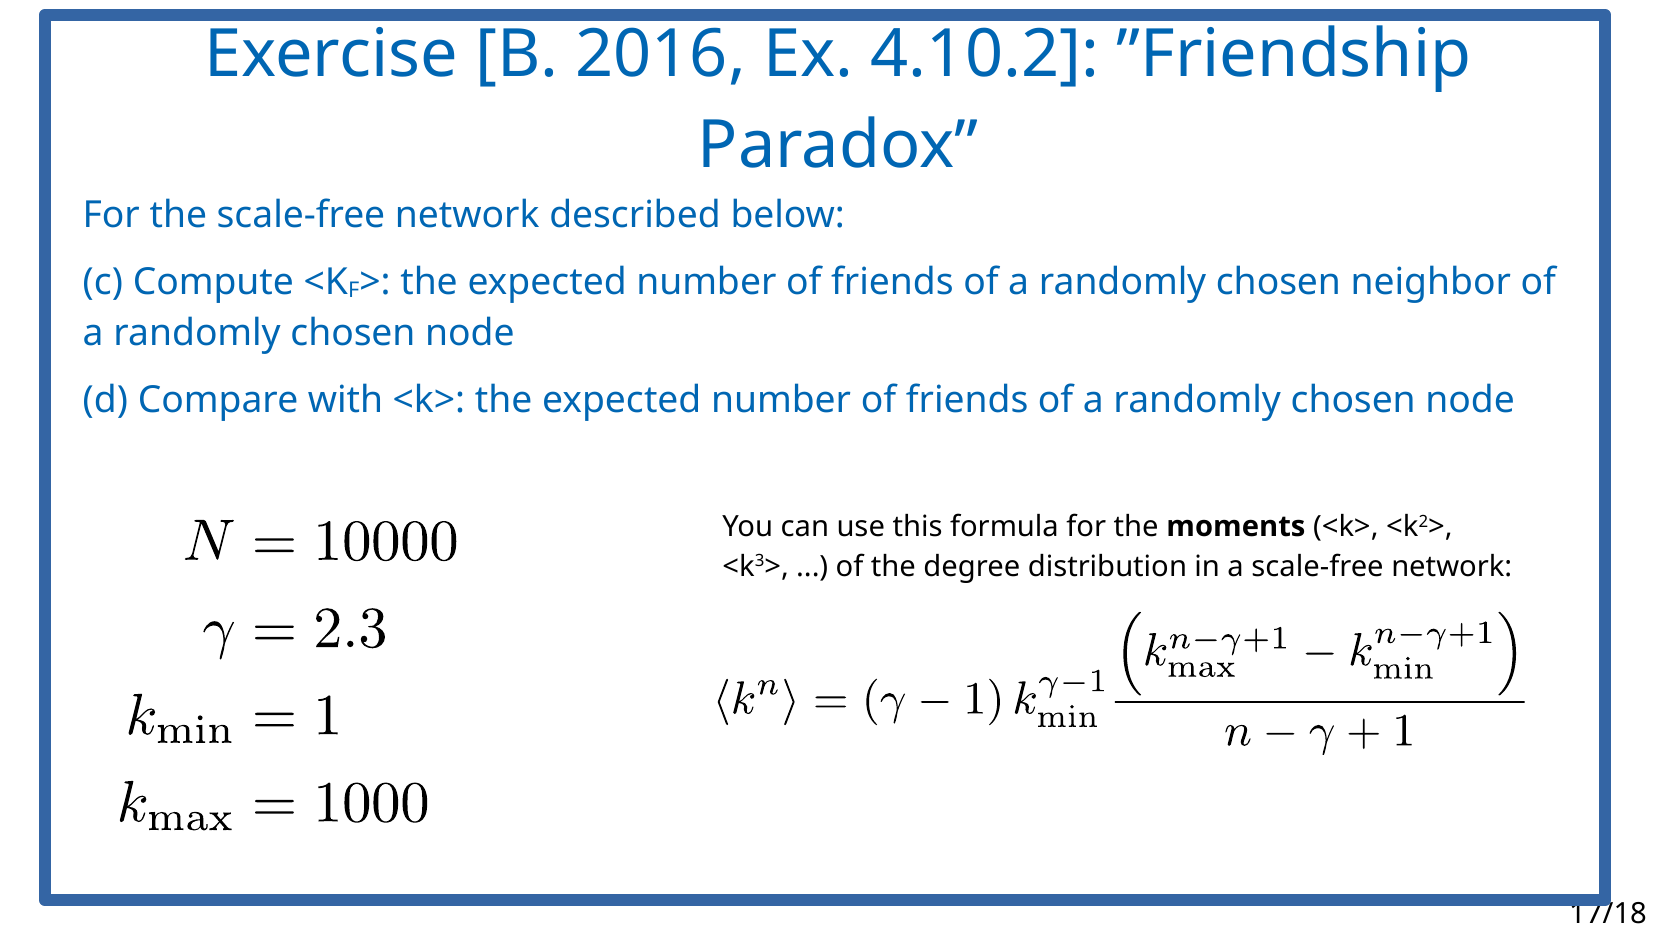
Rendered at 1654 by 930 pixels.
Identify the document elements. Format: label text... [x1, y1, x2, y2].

picture [712, 641, 1525, 755]
title Exercise [B. 2016, Ex. 4.10.2]: ”Friendship Paradox” [94, 26, 1583, 166]
text_box You can use this formula for the moments (<k>, <k2>, <k3>, ...) of the degree distribution in a scale-free network: [707, 498, 1561, 641]
list For the scale-free network described below: (c) Compute <KF>: the expected number of friends of a randomly chosen neighbor of a randomly chosen node (d) Compare with <k>: the expected number of friends of a randomly chosen node [82, 188, 1571, 431]
text_box [116, 519, 459, 831]
